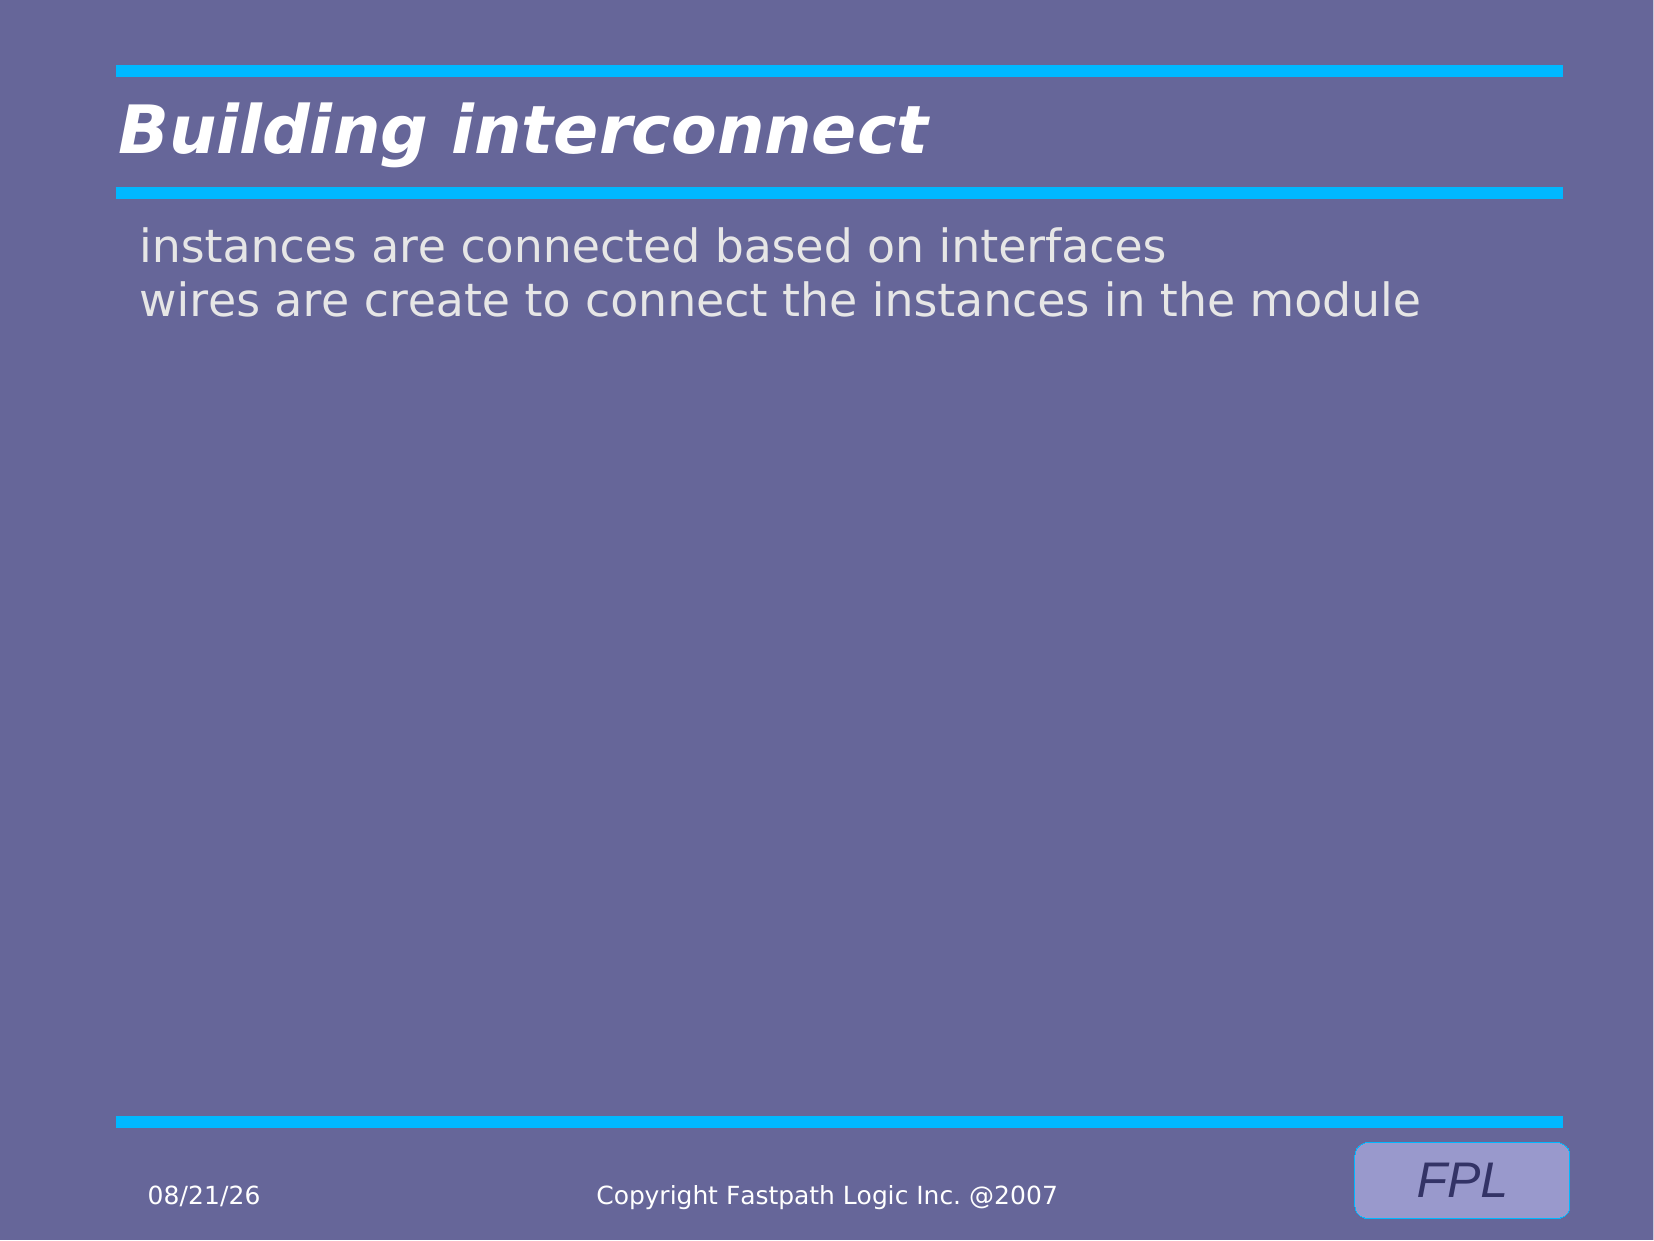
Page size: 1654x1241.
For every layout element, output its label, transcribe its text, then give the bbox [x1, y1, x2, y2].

title Building interconnect [118, 41, 1531, 219]
list instances are connected based on interfaces wires are create to connect the instances in the module [121, 220, 1561, 1133]
